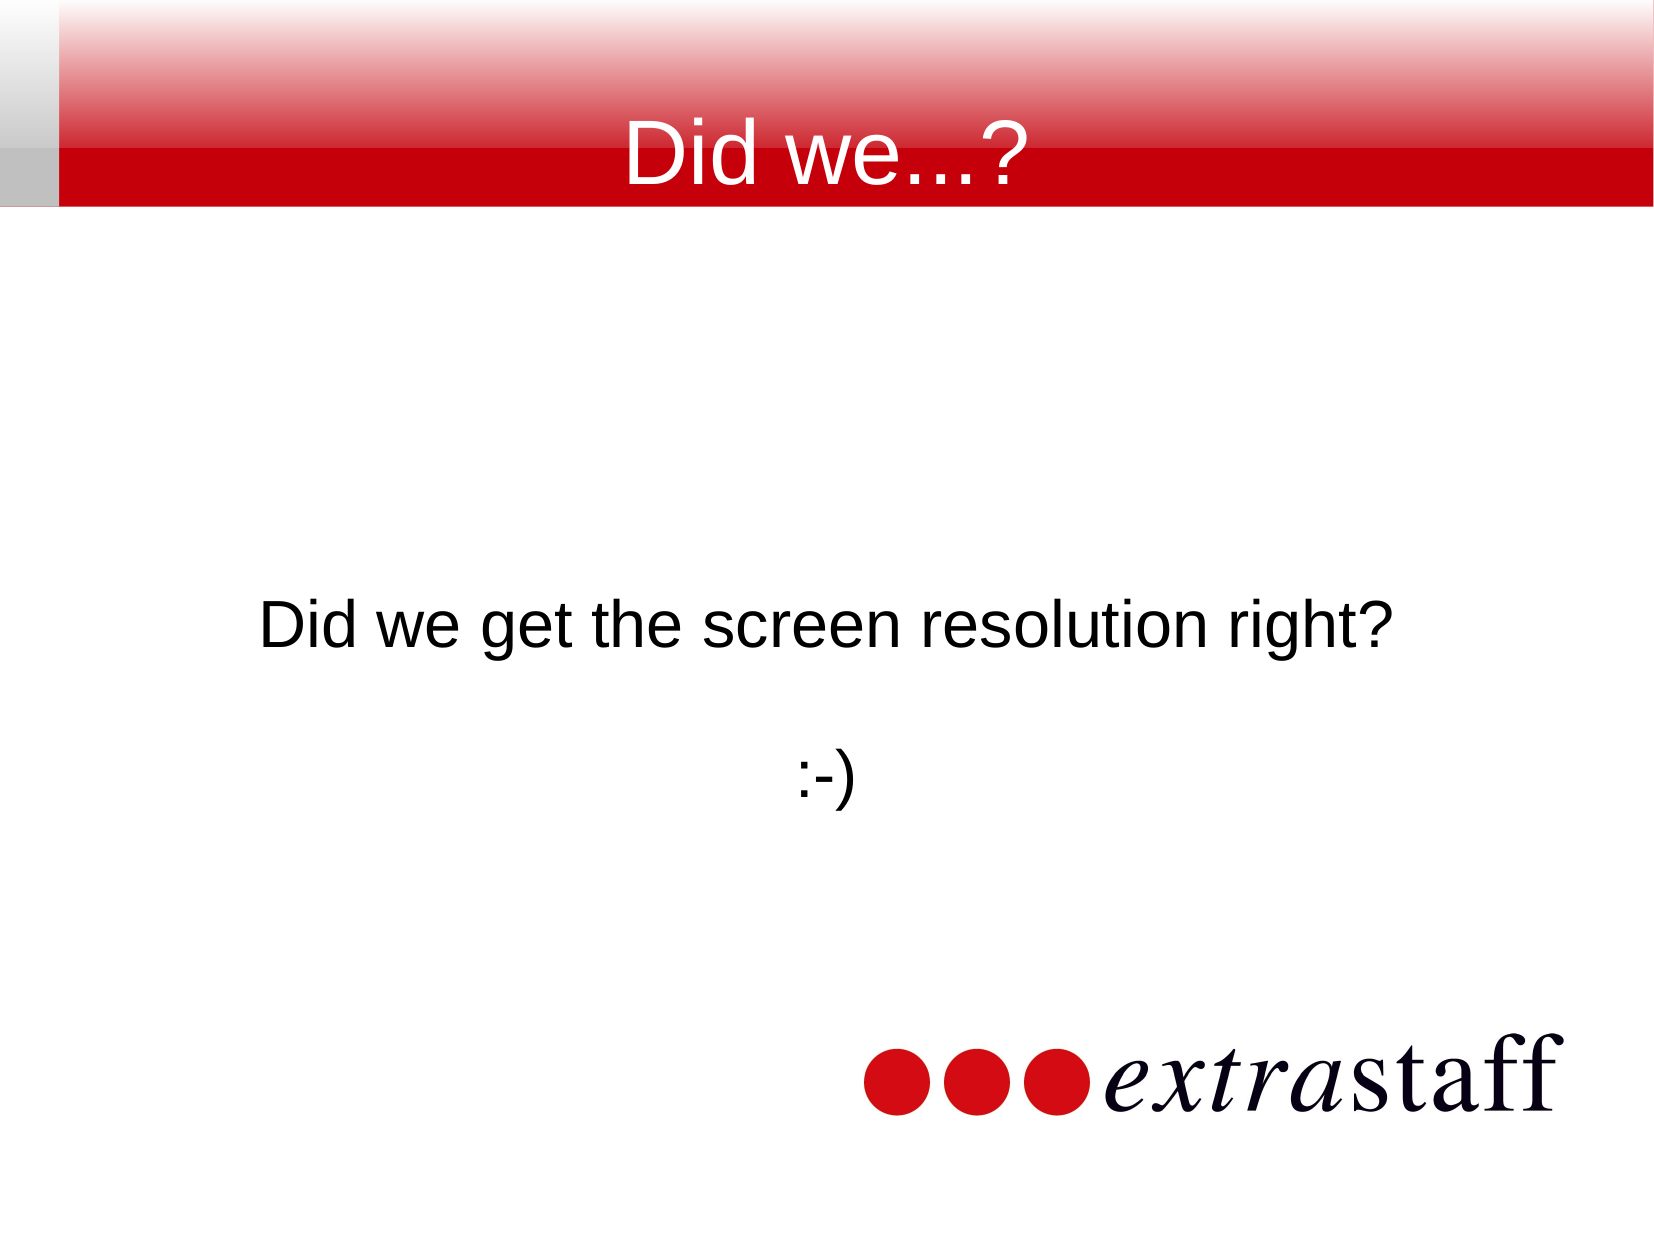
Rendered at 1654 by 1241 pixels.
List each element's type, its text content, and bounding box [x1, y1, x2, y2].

picture [863, 1102, 1565, 1116]
subtitle Did we get the screen resolution right? :-) [82, 297, 1571, 1102]
title Did we...? [82, 56, 1571, 250]
